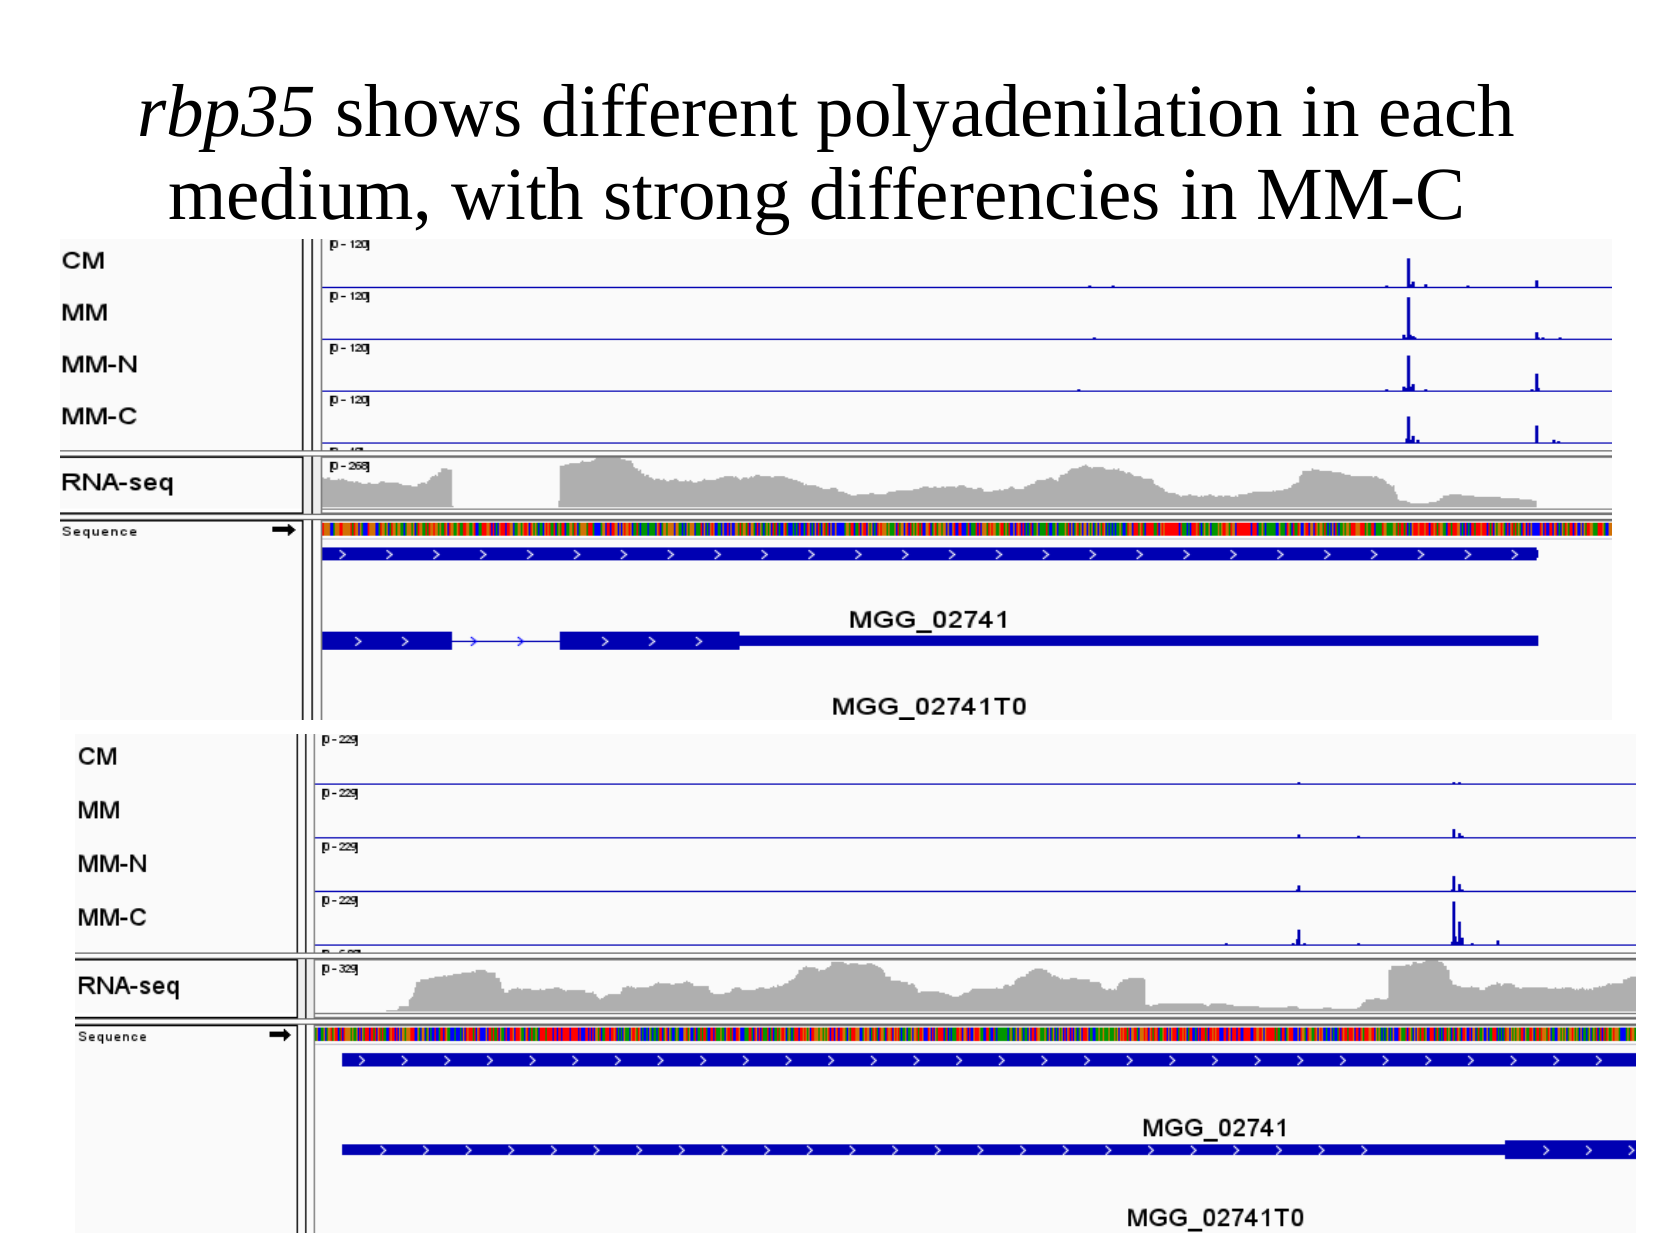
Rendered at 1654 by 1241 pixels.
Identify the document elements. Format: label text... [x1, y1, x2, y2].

picture [75, 734, 1636, 1233]
title rbp35 shows different polyadenilation in each medium, with strong differencies in MM-C [82, 49, 1571, 239]
picture [60, 239, 1612, 721]
